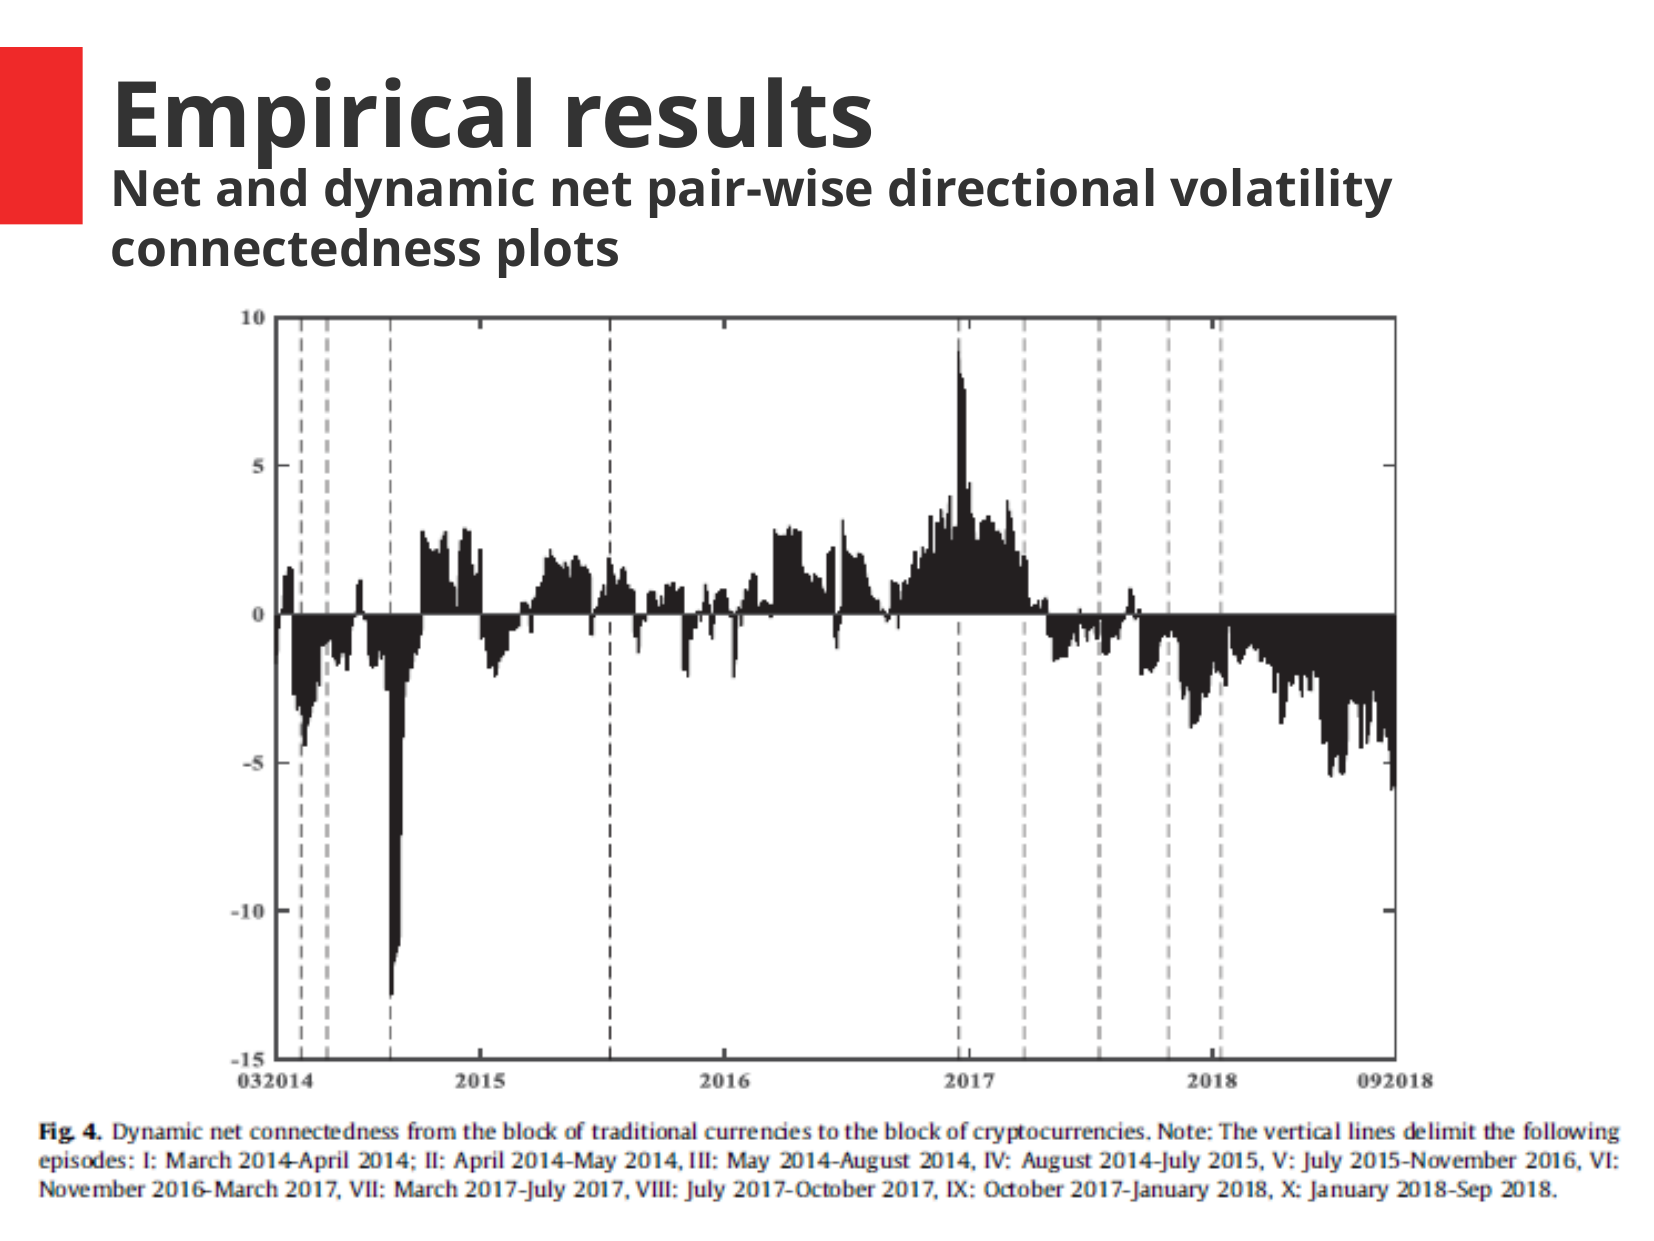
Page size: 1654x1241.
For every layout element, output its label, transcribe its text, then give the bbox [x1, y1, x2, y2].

picture [26, 274, 1628, 1211]
text_box Empirical results [95, 48, 1642, 148]
text_box Net and dynamic net pair-wise directional volatility connectedness plots [95, 148, 1654, 286]
